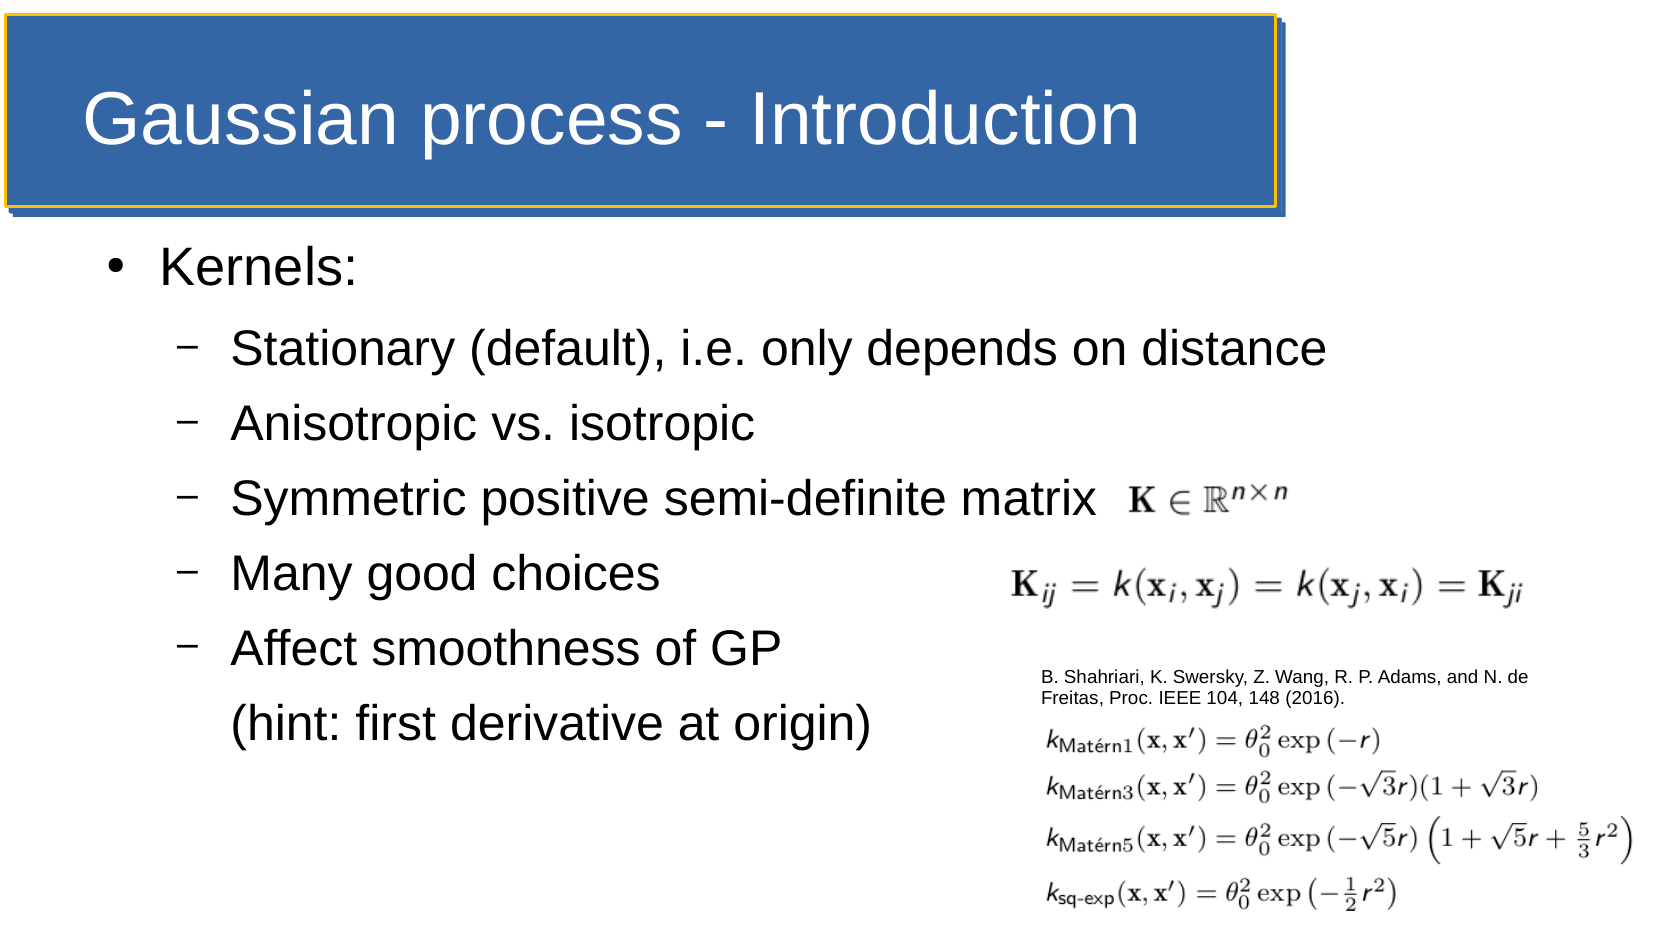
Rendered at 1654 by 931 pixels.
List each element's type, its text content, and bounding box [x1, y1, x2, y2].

picture [1003, 561, 1542, 620]
text_box B. Shahriari, K. Swersky, Z. Wang, R. P. Adams, and N. de Freitas, Proc. IEEE 104, 148 (2016). [1026, 659, 1607, 717]
title Gaussian process - Introduction [82, 44, 1235, 192]
list Kernels: Stationary (default), i.e. only depends on distance Anisotropic vs. isotropic Symmetric positive semi-definite matrix Many good choices Affect smoothness of GP (hint: first derivative at origin) [88, 236, 1565, 798]
picture [1125, 474, 1293, 526]
picture [1040, 718, 1637, 919]
